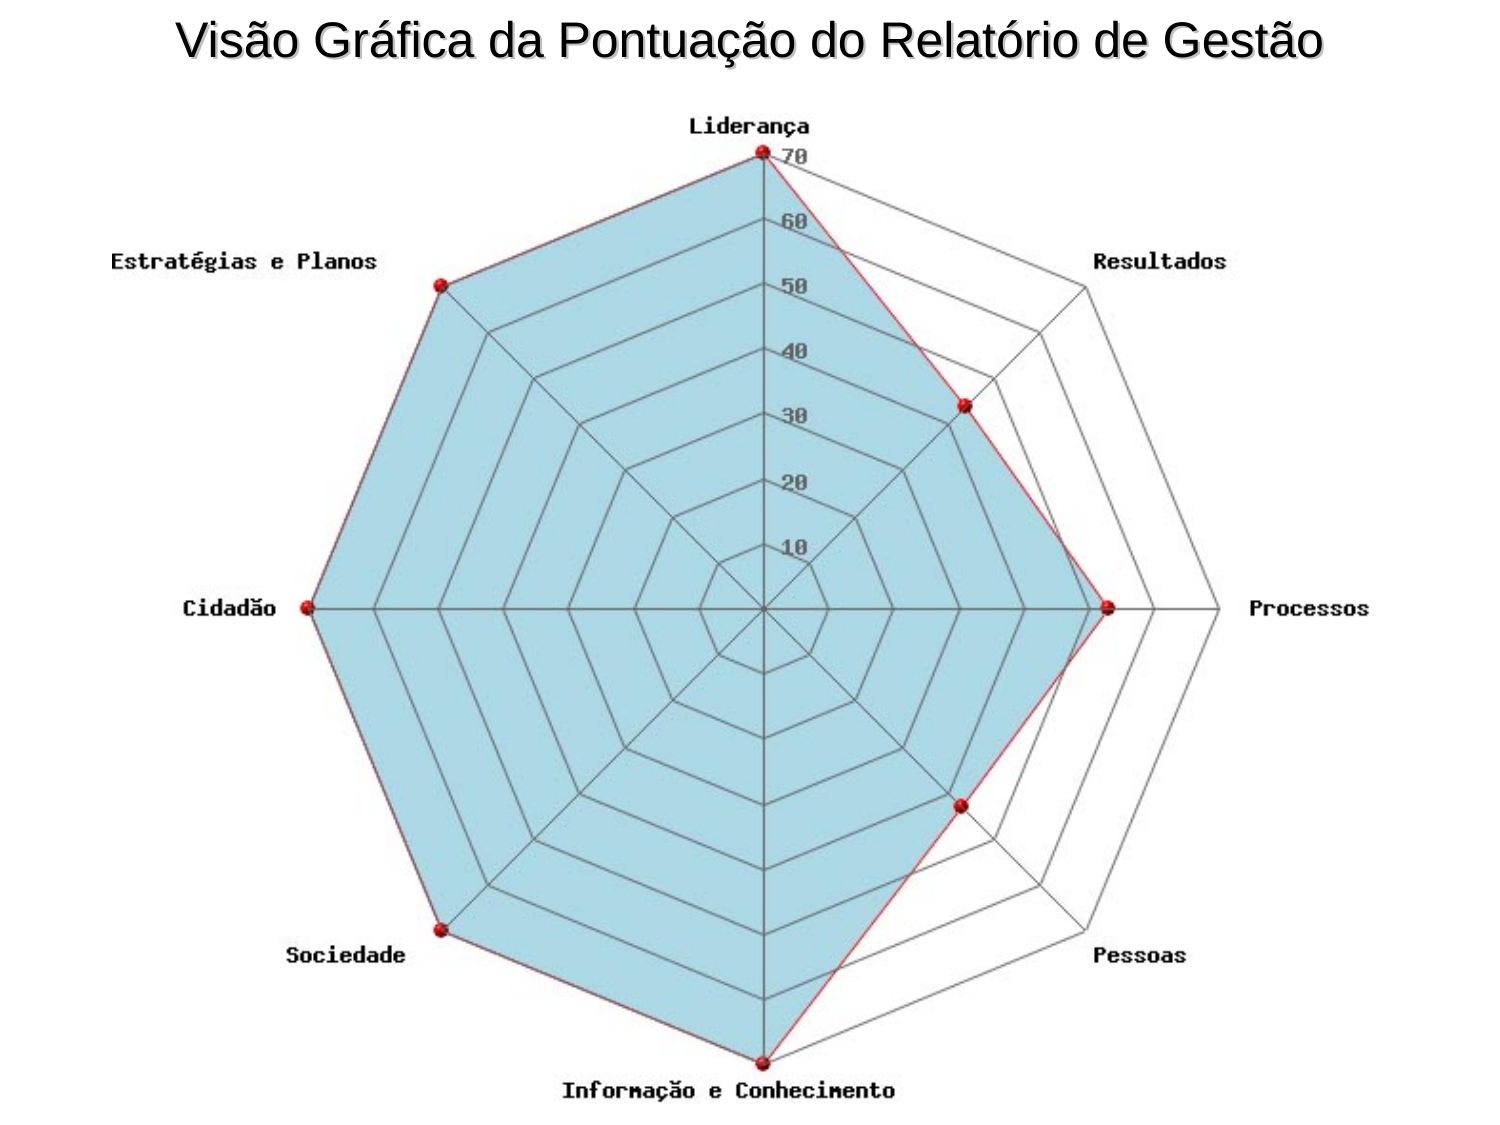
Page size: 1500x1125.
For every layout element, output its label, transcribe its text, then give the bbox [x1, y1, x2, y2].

text_box Visão Gráfica da Pontuação do Relatório de Gestão [0, 0, 1500, 76]
picture [112, 113, 1373, 1106]
